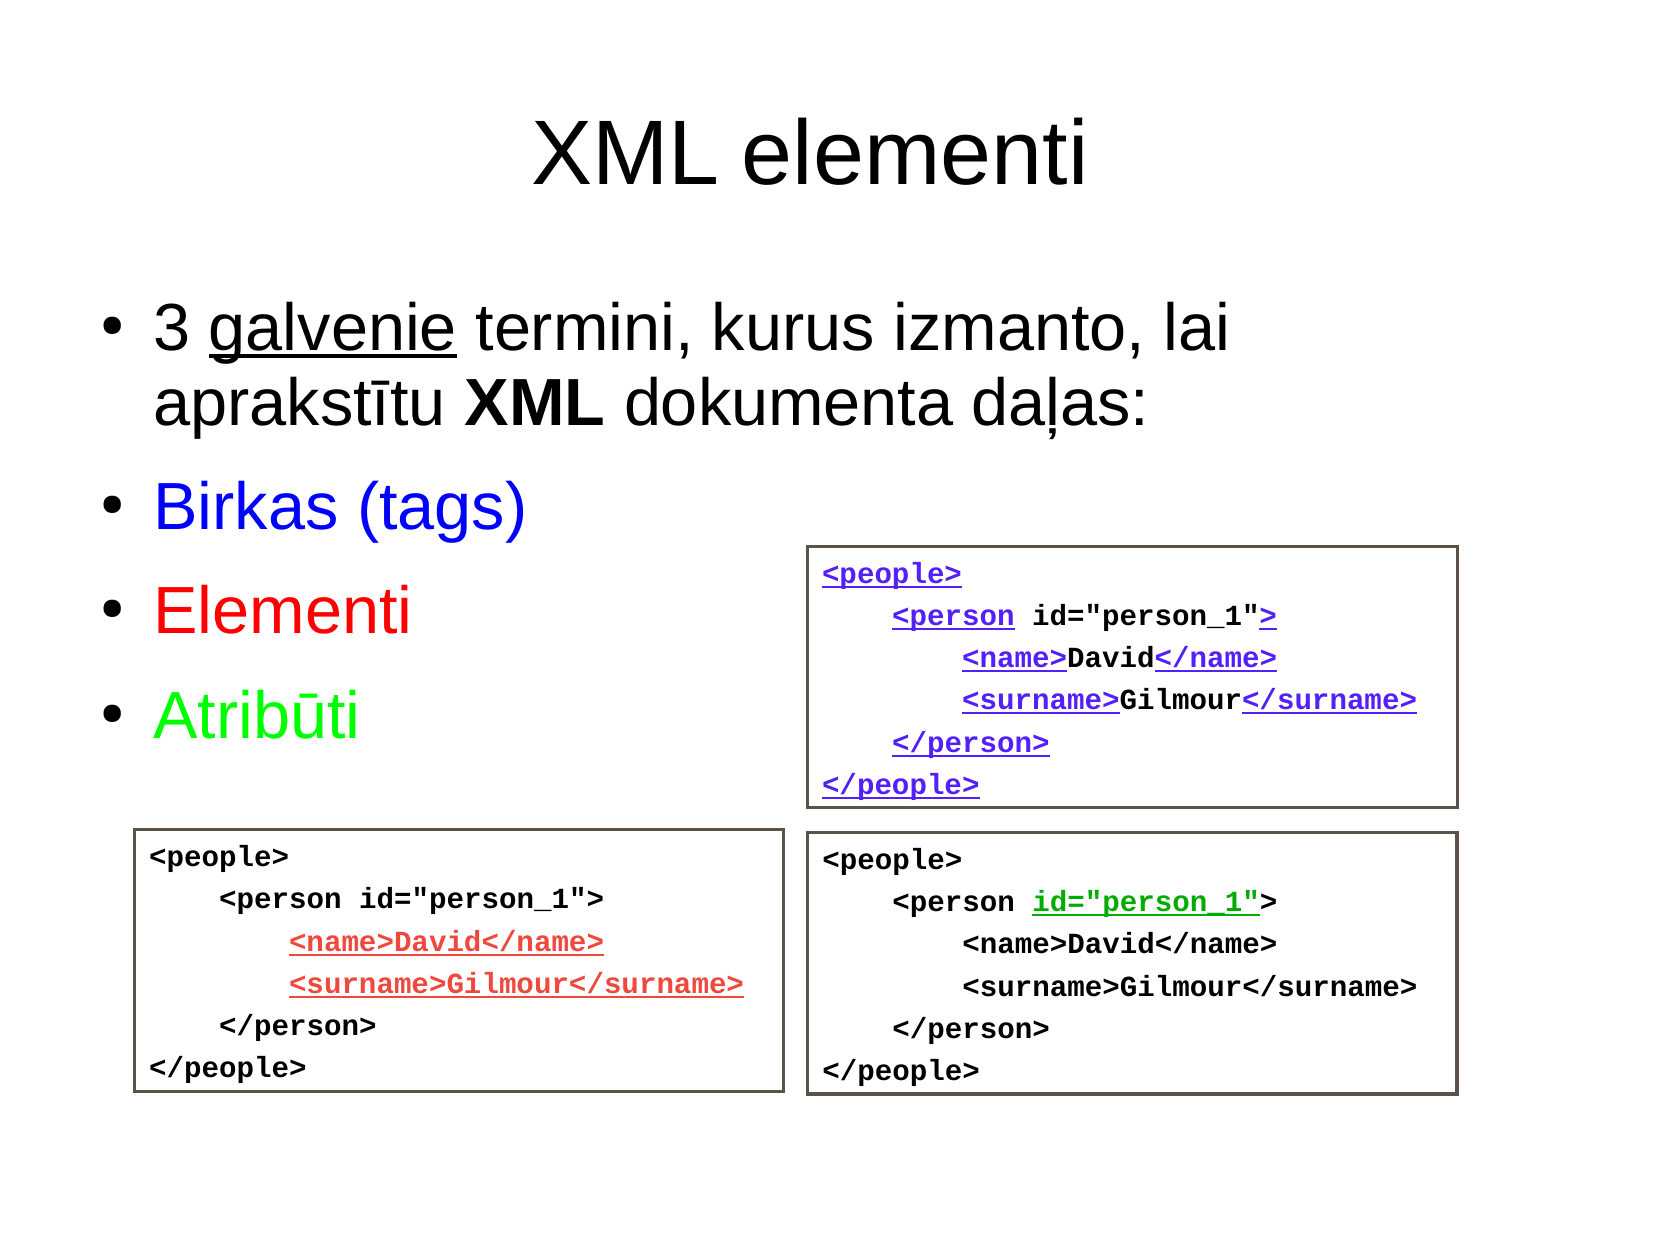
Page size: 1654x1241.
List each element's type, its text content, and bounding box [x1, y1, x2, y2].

text_box <people> <person id="person_1"> <name>David</name> <surname>Gilmour</surname> </person> </people> [807, 546, 1458, 808]
text_box <people> <person id="person_1"> <name>David</name> <surname>Gilmour</surname> </person> </people> [134, 829, 784, 1092]
title XML elementi [82, 49, 1571, 257]
text_box <people> <person id="person_1"> <name>David</name> <surname>Gilmour</surname> </person> </people> [807, 832, 1458, 1094]
list 3 galvenie termini, kurus izmanto, lai aprakstītu XML dokumenta daļas: Birkas (tags) Elementi Atribūti [82, 290, 1538, 1010]
